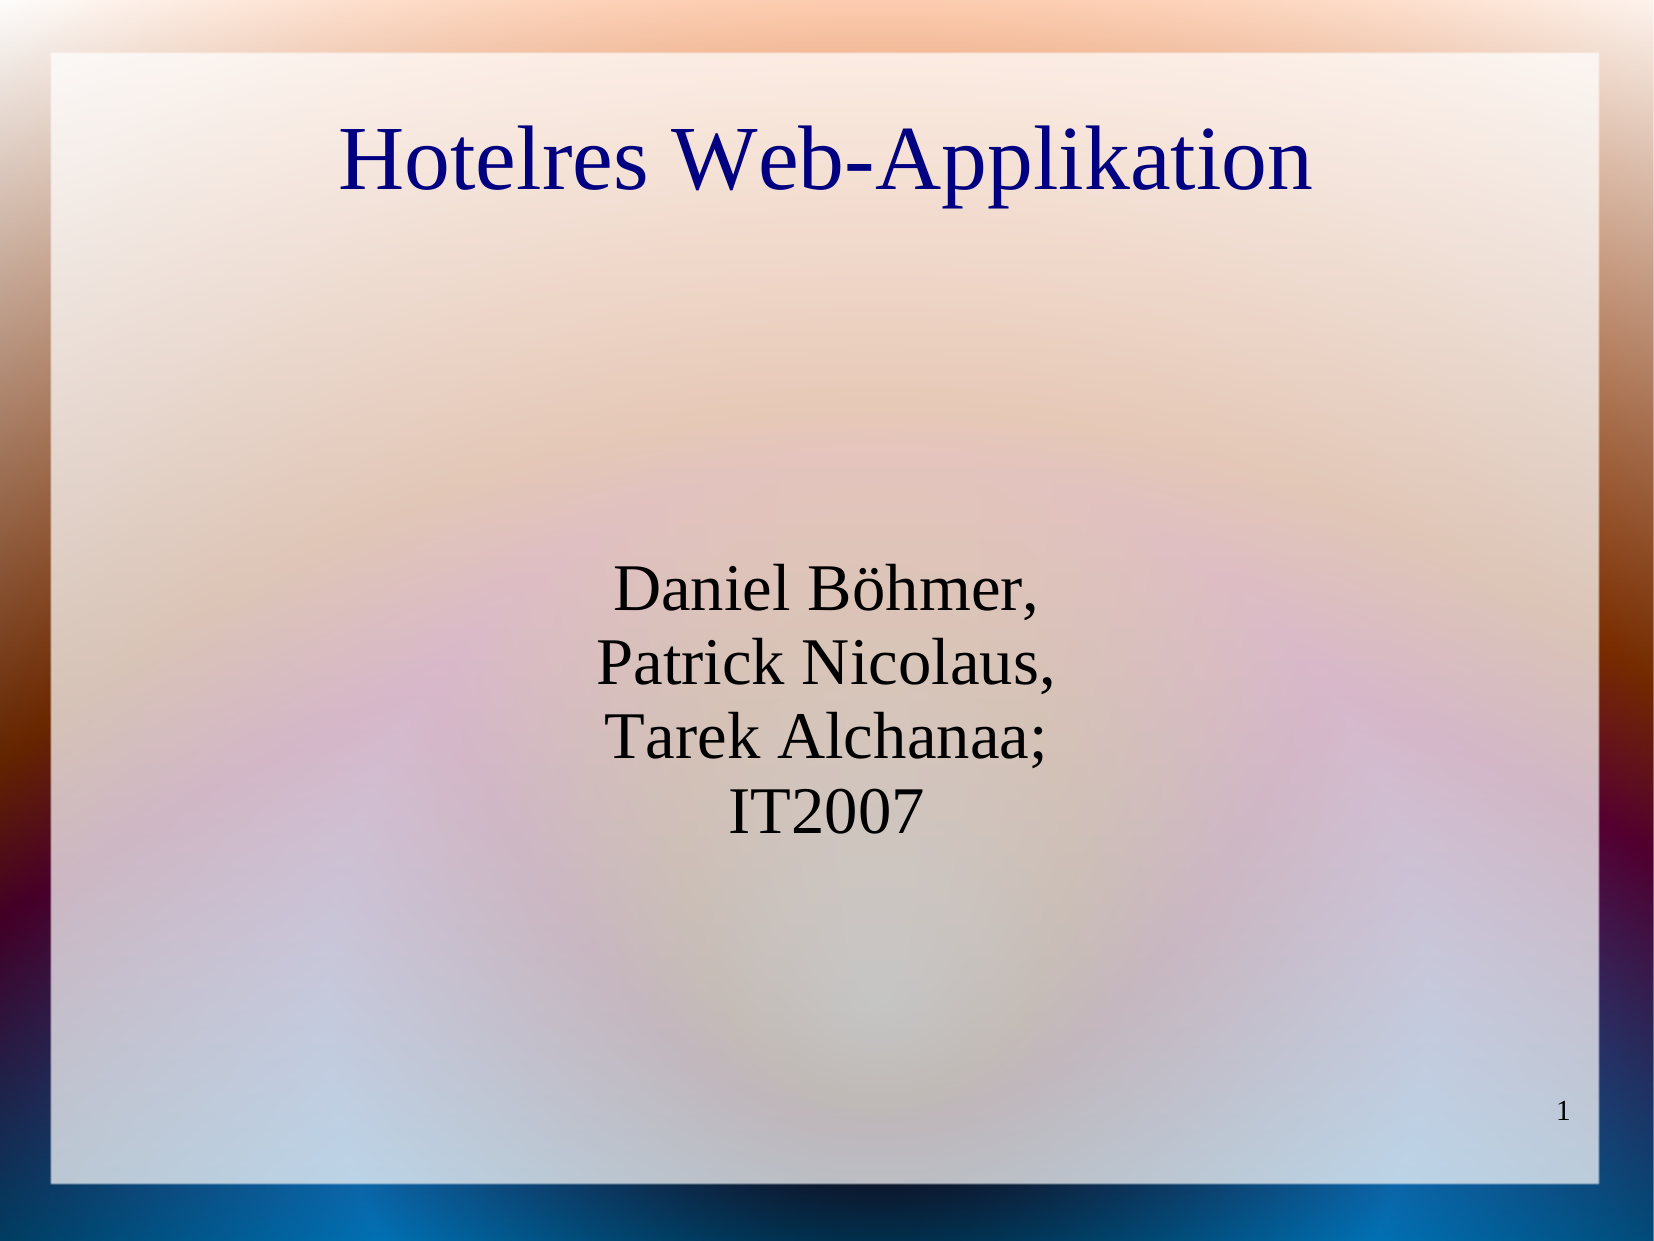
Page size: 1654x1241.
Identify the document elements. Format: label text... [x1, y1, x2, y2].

picture [0, 0, 1654, 1241]
title Hotelres Web-Applikation [82, 55, 1571, 263]
subtitle Daniel Böhmer, Patrick Nicolaus, Tarek Alchanaa; IT2007 [82, 290, 1571, 1109]
